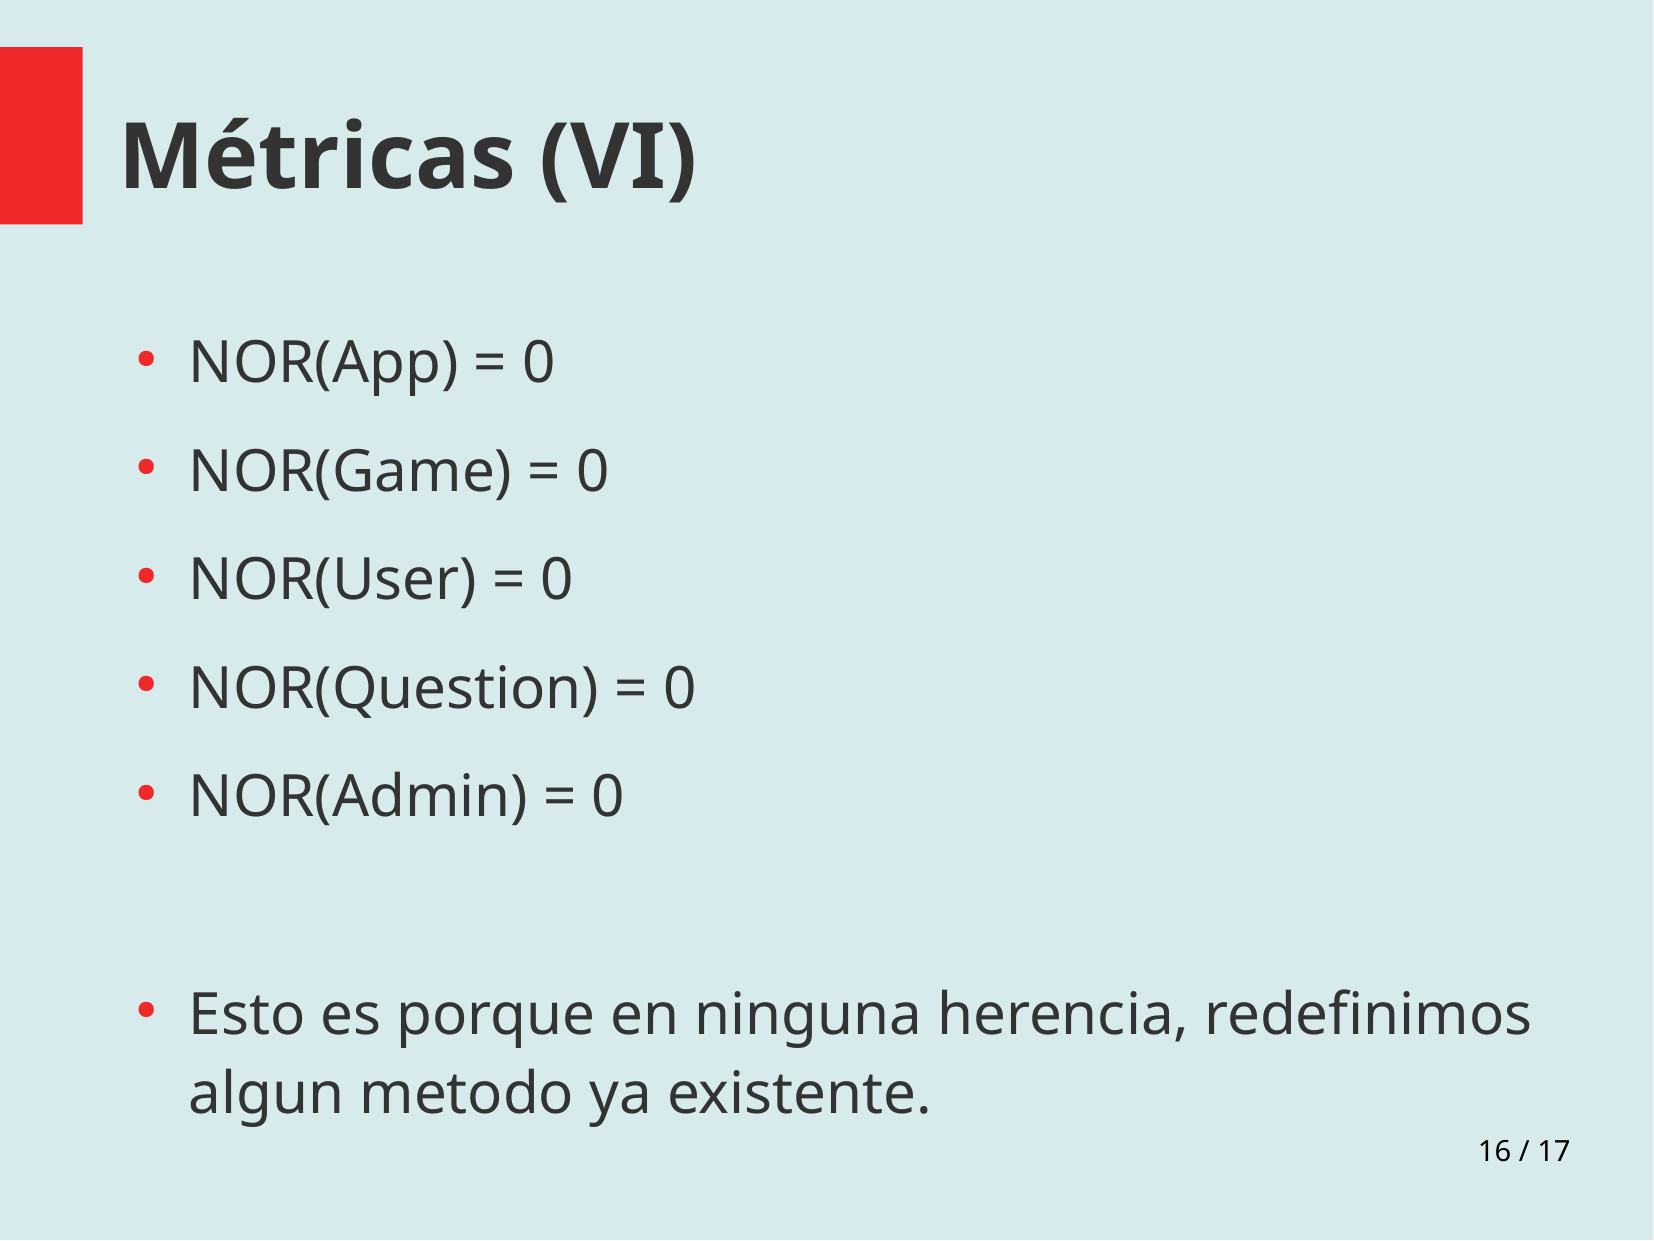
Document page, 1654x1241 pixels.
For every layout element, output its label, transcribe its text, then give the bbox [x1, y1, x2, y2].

title Métricas (VI) [118, 49, 1571, 257]
list NOR(App) = 0 NOR(Game) = 0 NOR(User) = 0 NOR(Question) = 0 NOR(Admin) = 0 Esto es porque en ninguna herencia, redefinimos algun metodo ya existente. [118, 320, 1536, 1040]
